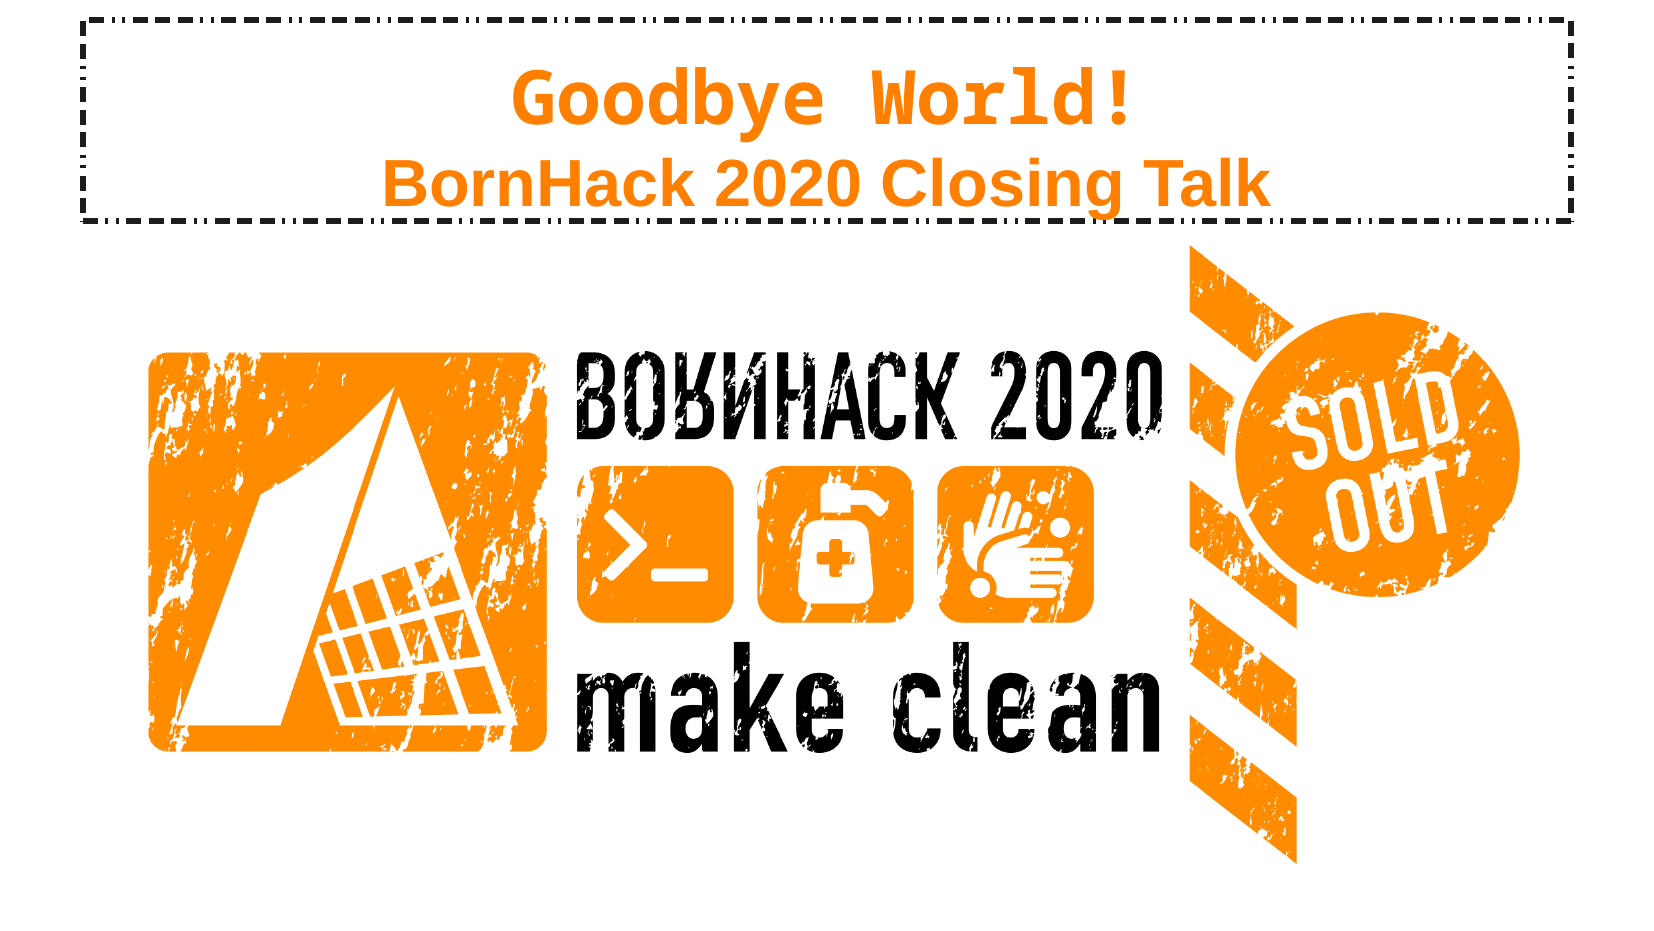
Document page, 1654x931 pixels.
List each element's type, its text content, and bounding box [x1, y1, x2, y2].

picture [131, 224, 1524, 886]
title Goodbye World! BornHack 2020 Closing Talk [82, 28, 1571, 213]
